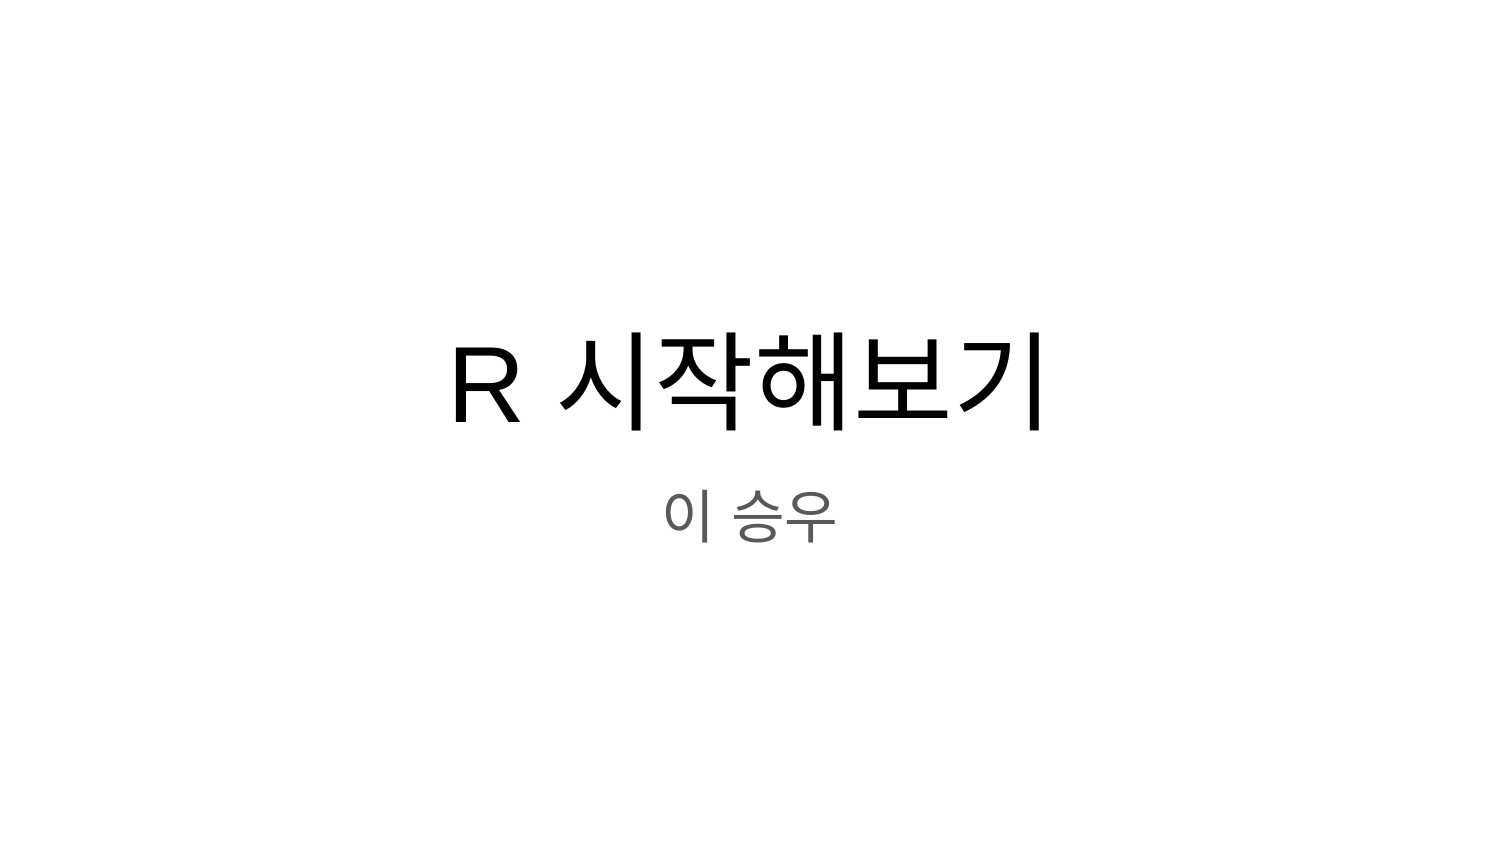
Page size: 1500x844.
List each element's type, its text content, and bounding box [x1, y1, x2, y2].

title R 시작해보기 [51, 122, 1449, 459]
subtitle 이 승우 [51, 464, 1449, 595]
